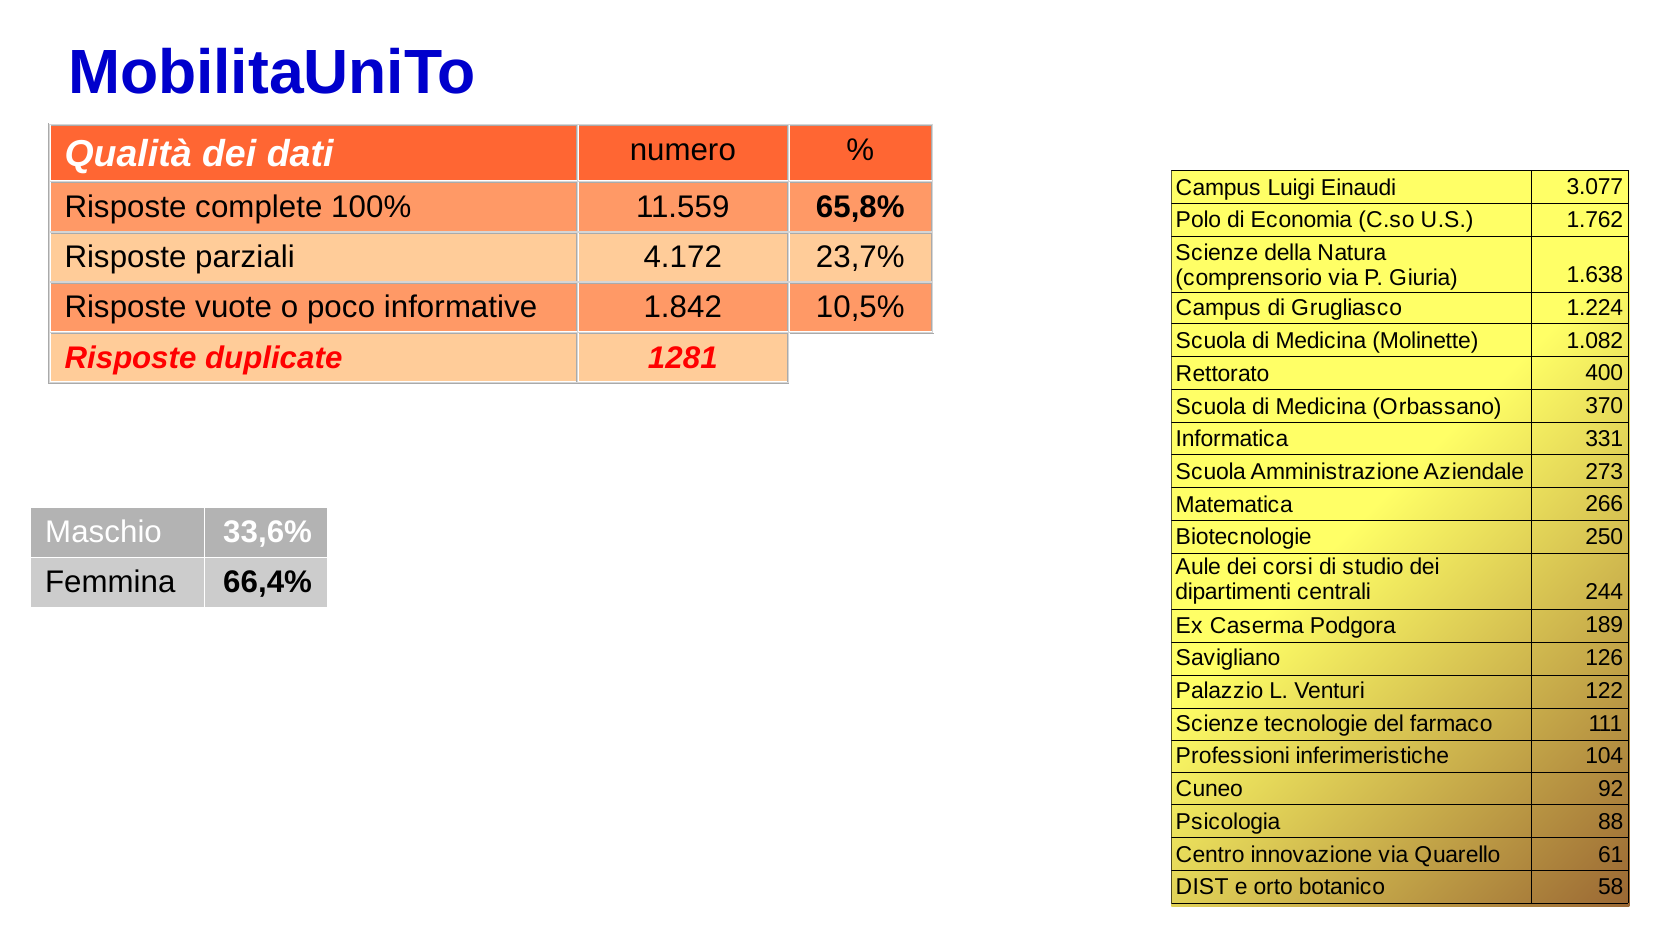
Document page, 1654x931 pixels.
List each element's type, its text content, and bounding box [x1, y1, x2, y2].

table_cell Femmina [31, 558, 204, 607]
table_header numero [579, 126, 787, 180]
table_cell 1.842 [579, 284, 787, 331]
table_cell Risposte complete 100% [51, 183, 576, 231]
table_cell 23,7% [790, 234, 931, 281]
table_cell 1281 [579, 334, 787, 381]
table_cell 4.172 [579, 234, 787, 281]
table_header Maschio [31, 508, 204, 557]
chart [1171, 170, 1630, 907]
table_cell Risposte parziali [51, 234, 576, 281]
table_cell Risposte duplicate [51, 334, 576, 381]
table_cell Risposte vuote o poco informative [51, 284, 576, 331]
table_header % [790, 126, 931, 180]
text_box MobilitaUniTo [53, 30, 501, 114]
table_cell 66,4% [205, 558, 327, 607]
table_cell 65,8% [790, 183, 931, 231]
table_header 33,6% [205, 508, 327, 557]
table_cell [790, 334, 932, 382]
table_header Qualità dei dati [51, 126, 576, 180]
table_cell 11.559 [579, 183, 787, 231]
table_cell 10,5% [790, 284, 931, 331]
